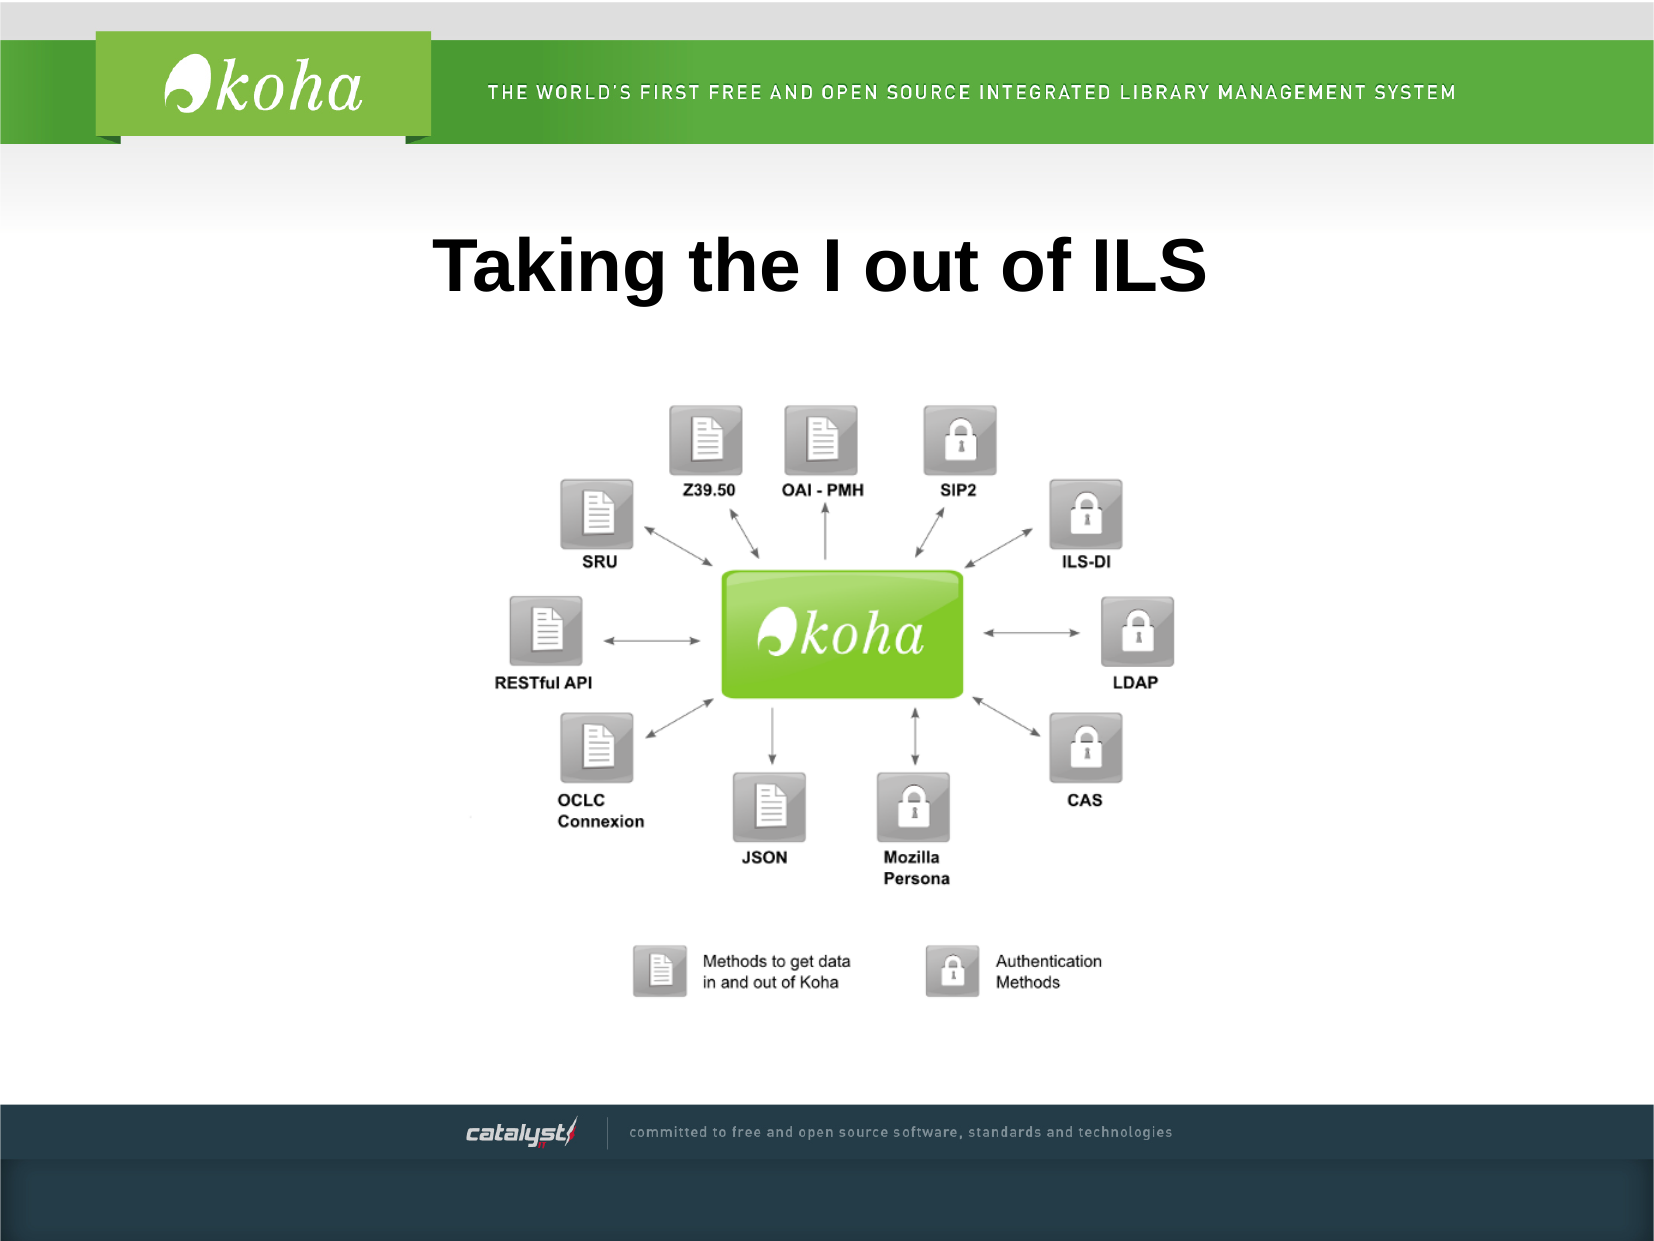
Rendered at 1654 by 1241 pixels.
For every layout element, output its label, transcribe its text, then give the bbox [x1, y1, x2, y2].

picture [0, 2, 1654, 1241]
title Taking the I out of ILS [76, 177, 1565, 355]
